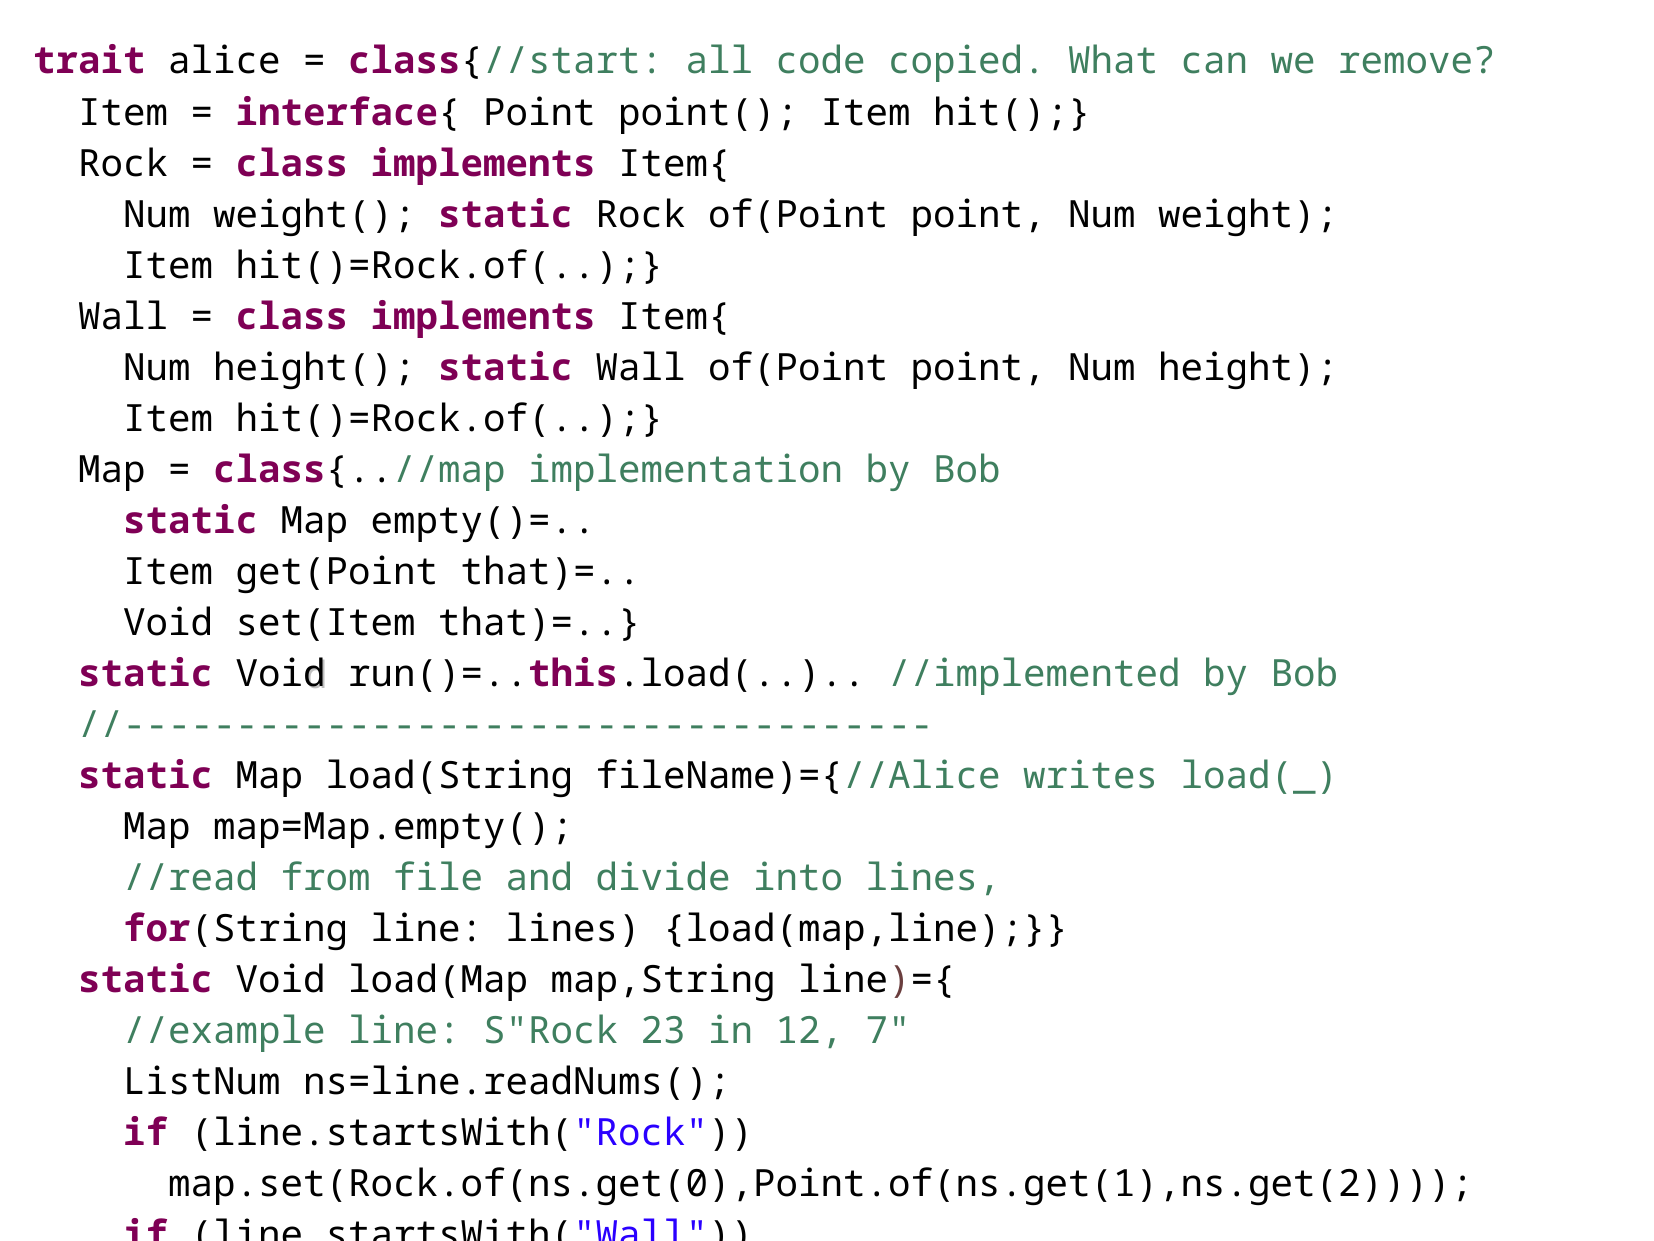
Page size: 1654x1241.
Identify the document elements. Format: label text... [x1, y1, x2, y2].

text_box trait alice = class{//start: all code copied. What can we remove? Item = interface{ Point point(); Item hit();} Rock = class implements Item{ Num weight(); static Rock of(Point point, Num weight); Item hit()=Rock.of(..);} Wall = class implements Item{ Num height(); static Wall of(Point point, Num height); Item hit()=Rock.of(..);} Map = class{..//map implementation by Bob static Map empty()=.. Item get(Point that)=.. Void set(Item that)=..} static Void run()=..this.load(..).. //implemented by Bob //------------------------------------ static Map load(String fileName)={//Alice writes load(_) Map map=Map.empty(); //read from file and divide into lines, for(String line: lines) {load(map,line);}} static Void load(Map map,String line)={ //example line: S"Rock 23 in 12, 7" ListNum ns=line.readNums(); if (line.startsWith("Rock")) map.set(Rock.of(ns.get(0),Point.of(ns.get(1),ns.get(2)))); if (line.startsWith("Wall")) .. .. }} [18, 26, 1654, 1241]
